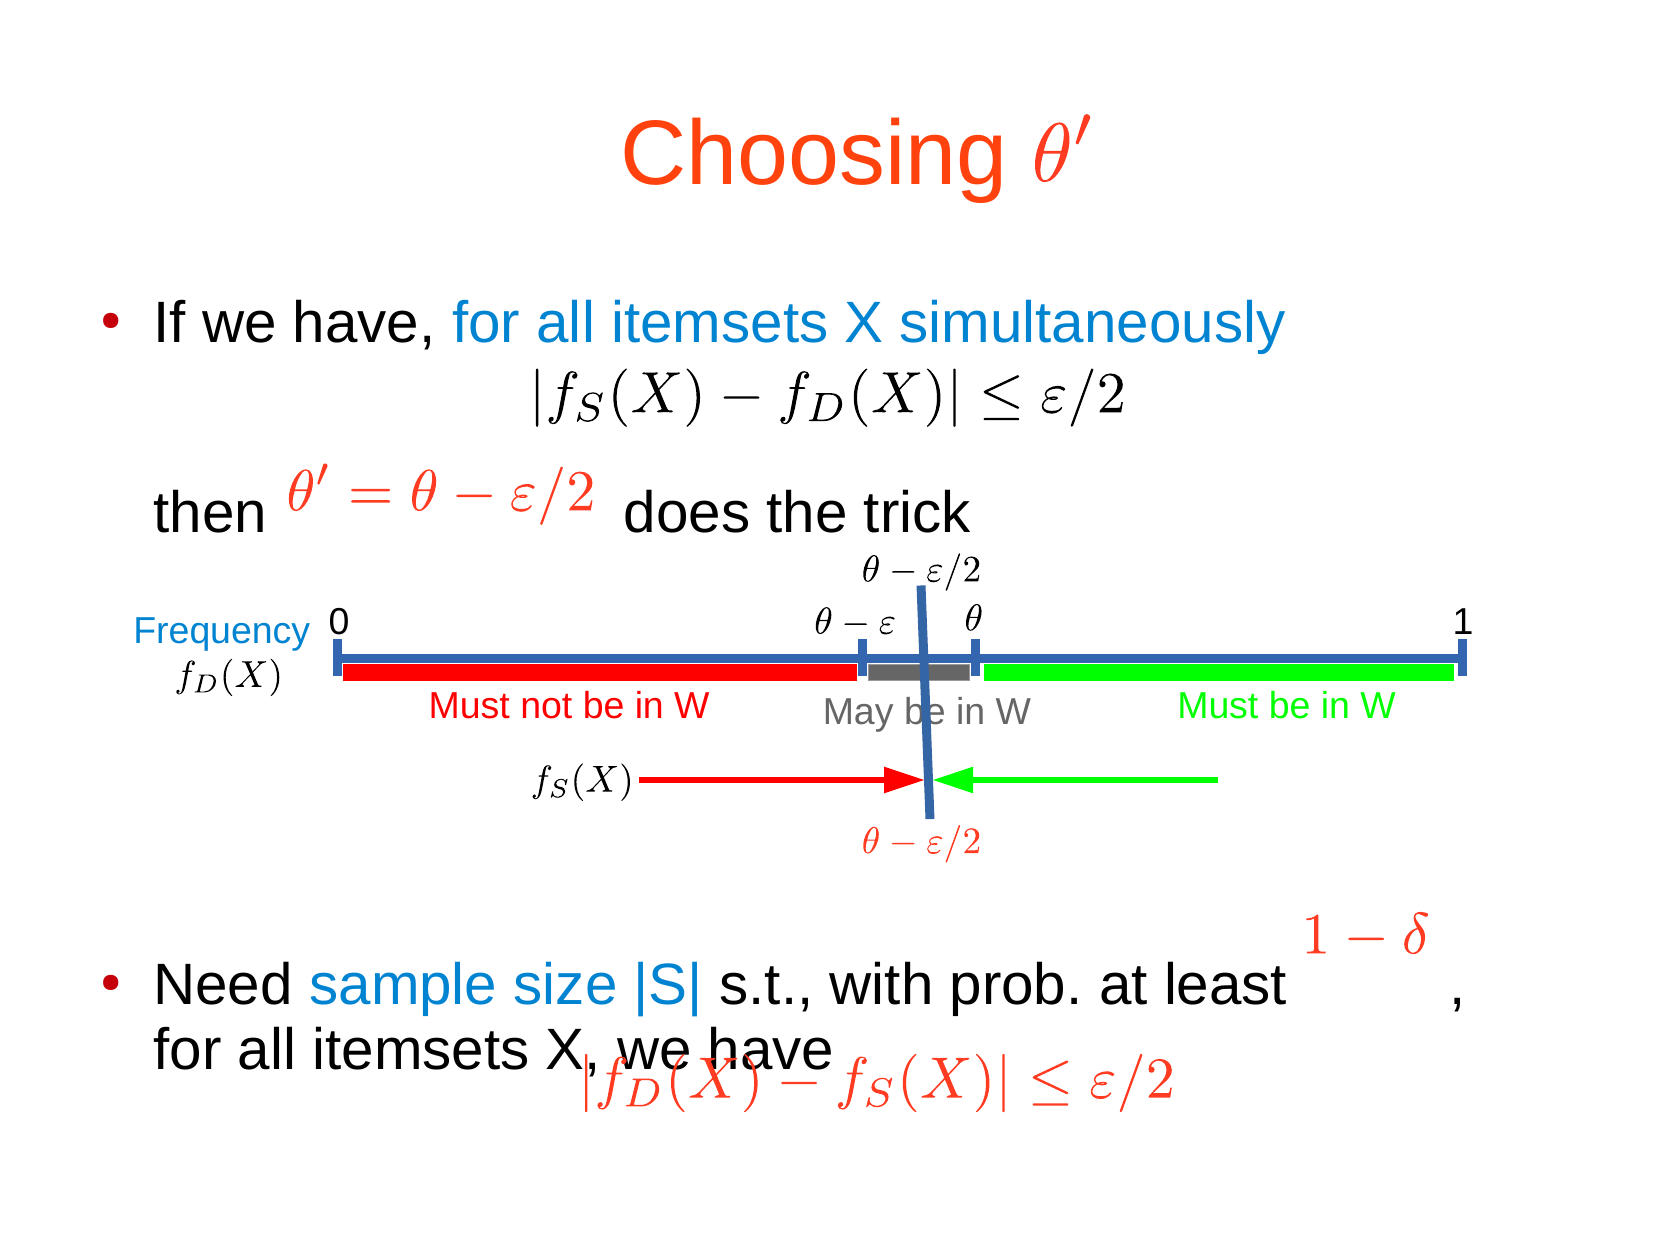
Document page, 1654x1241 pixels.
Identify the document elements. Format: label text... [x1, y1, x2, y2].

picture [863, 553, 980, 591]
picture [176, 658, 280, 697]
picture [1306, 911, 1429, 955]
title Choosing [82, 49, 1571, 257]
picture [863, 825, 980, 863]
text_box May be in W [808, 682, 922, 740]
text_box [868, 664, 920, 681]
text_box Must not be in W [413, 676, 725, 734]
text_box Must be in W [1162, 676, 1412, 734]
picture [535, 368, 1123, 427]
text_box May be in W [930, 682, 1047, 740]
text_box [984, 664, 1437, 681]
text_box [365, 664, 857, 681]
picture [288, 463, 593, 526]
picture [1035, 114, 1091, 183]
picture [966, 603, 982, 631]
text_box [929, 664, 970, 681]
text_box 1 [1437, 593, 1489, 688]
text_box 0 [313, 593, 365, 744]
text_box Frequency [118, 601, 326, 659]
picture [585, 1053, 1172, 1113]
picture [815, 607, 895, 635]
picture [532, 763, 631, 801]
list If we have, for all itemsets X simultaneously then does the trick Need sample size |S| s.t., with prob. at least , for all itemsets X, we have [82, 290, 1538, 1171]
